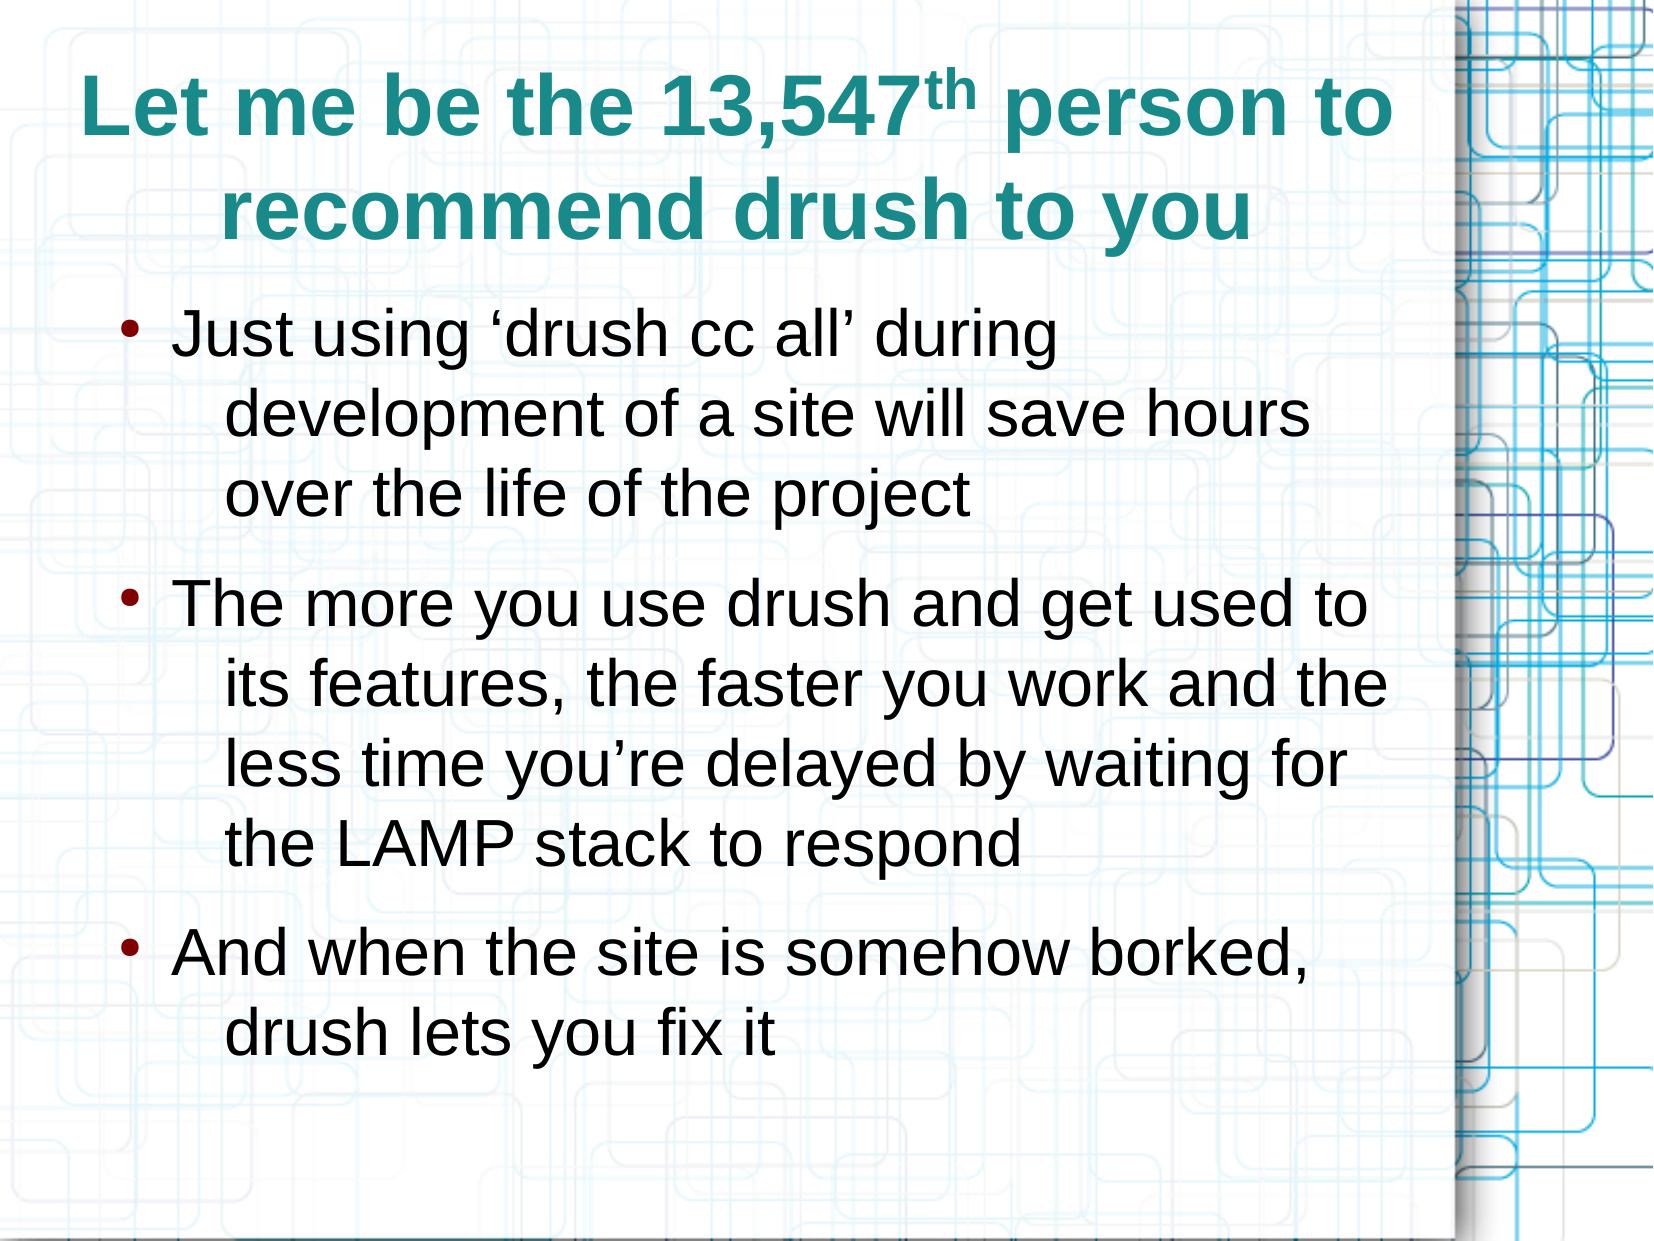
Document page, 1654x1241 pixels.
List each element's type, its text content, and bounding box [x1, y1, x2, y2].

title Let me be the 13,547th person to recommend drush to you [58, 49, 1417, 257]
list Just using ‘drush cc all’ during development of a site will save hours over the life of the project The more you use drush and get used to its features, the faster you work and the less time you’re delayed by waiting for the LAMP stack to respond And when the site is somehow borked, drush lets you fix it [82, 290, 1417, 1109]
picture [0, 0, 1654, 1241]
